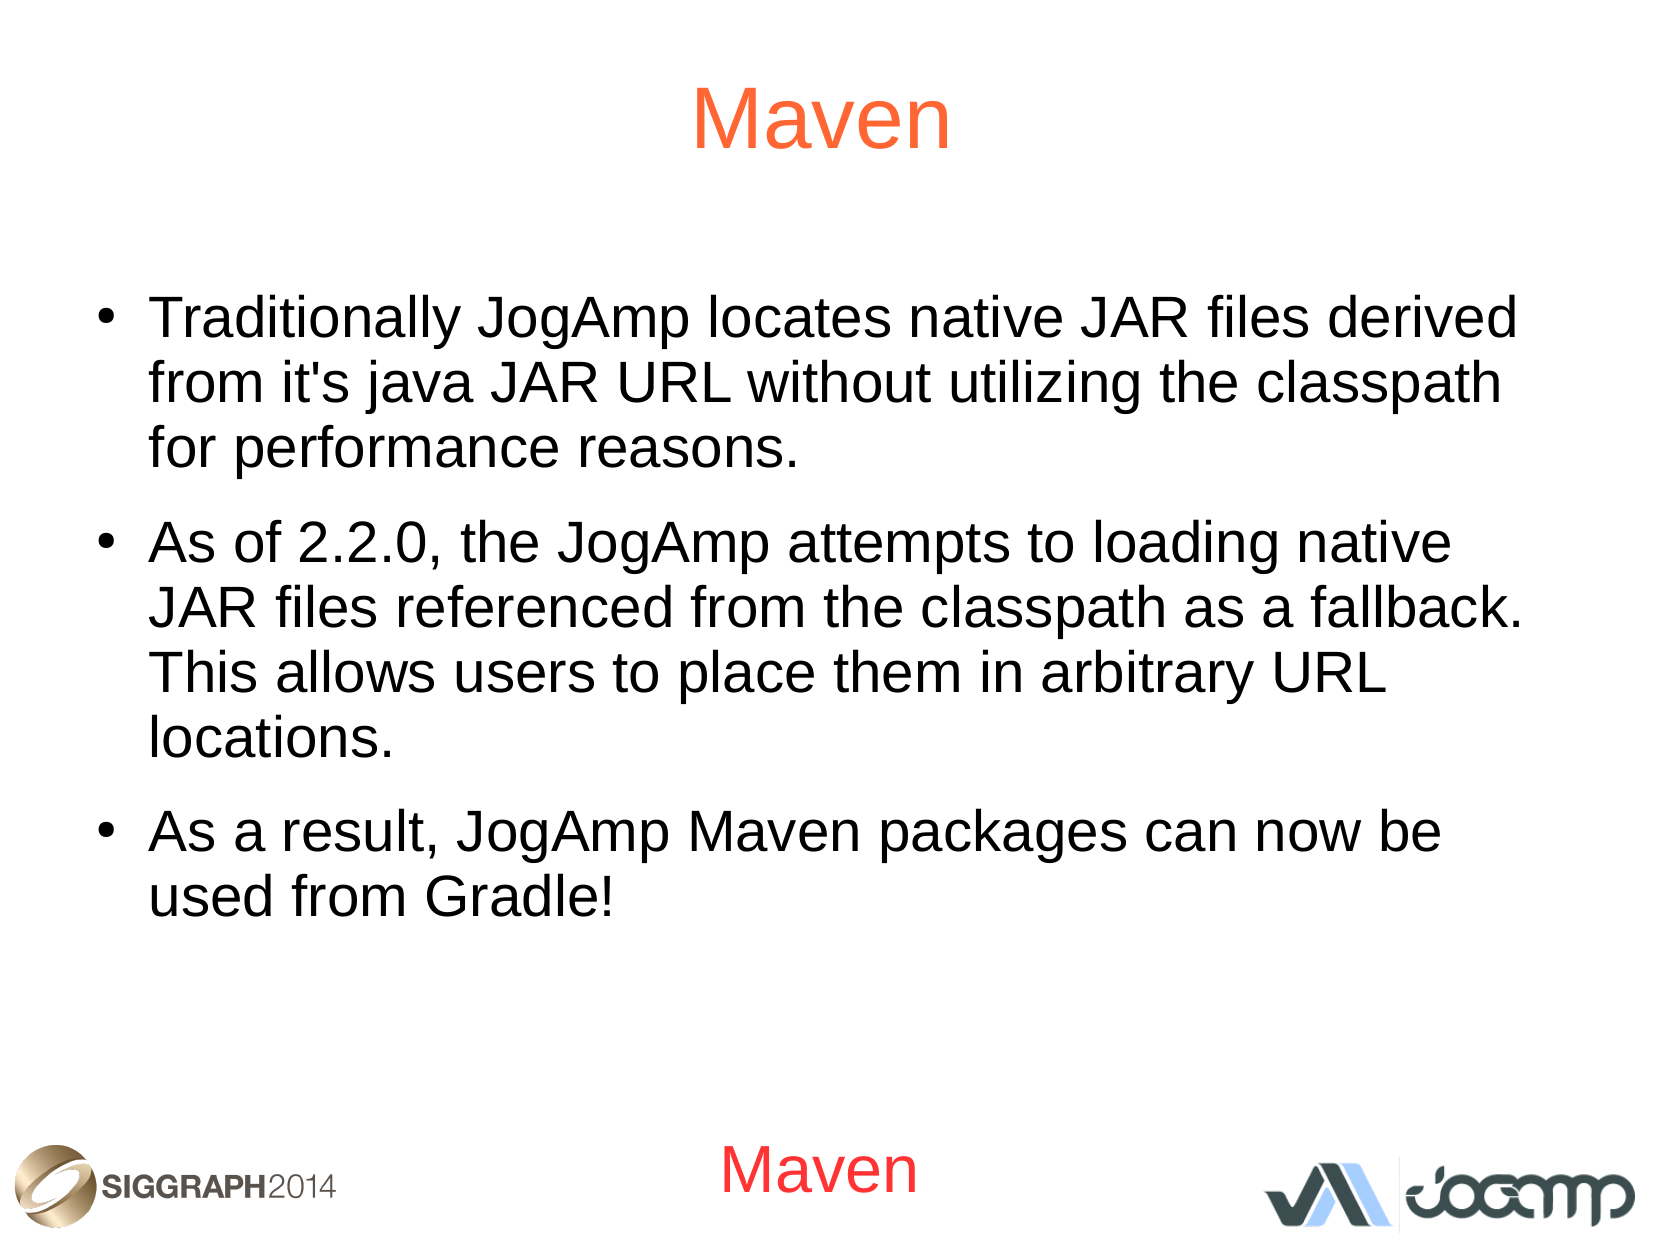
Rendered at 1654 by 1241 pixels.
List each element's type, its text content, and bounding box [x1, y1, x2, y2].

title Maven [68, 49, 1576, 188]
picture [1262, 1157, 1635, 1233]
text_box Maven [705, 1125, 936, 1215]
list Traditionally JogAmp locates native JAR files derived from it's java JAR URL without utilizing the classpath for performance reasons. As of 2.2.0, the JogAmp attempts to loading native JAR files referenced from the classpath as a fallback. This allows users to place them in arbitrary URL locations. As a result, JogAmp Maven packages can now be used from Gradle! [78, 285, 1543, 1111]
picture [7, 1133, 343, 1239]
